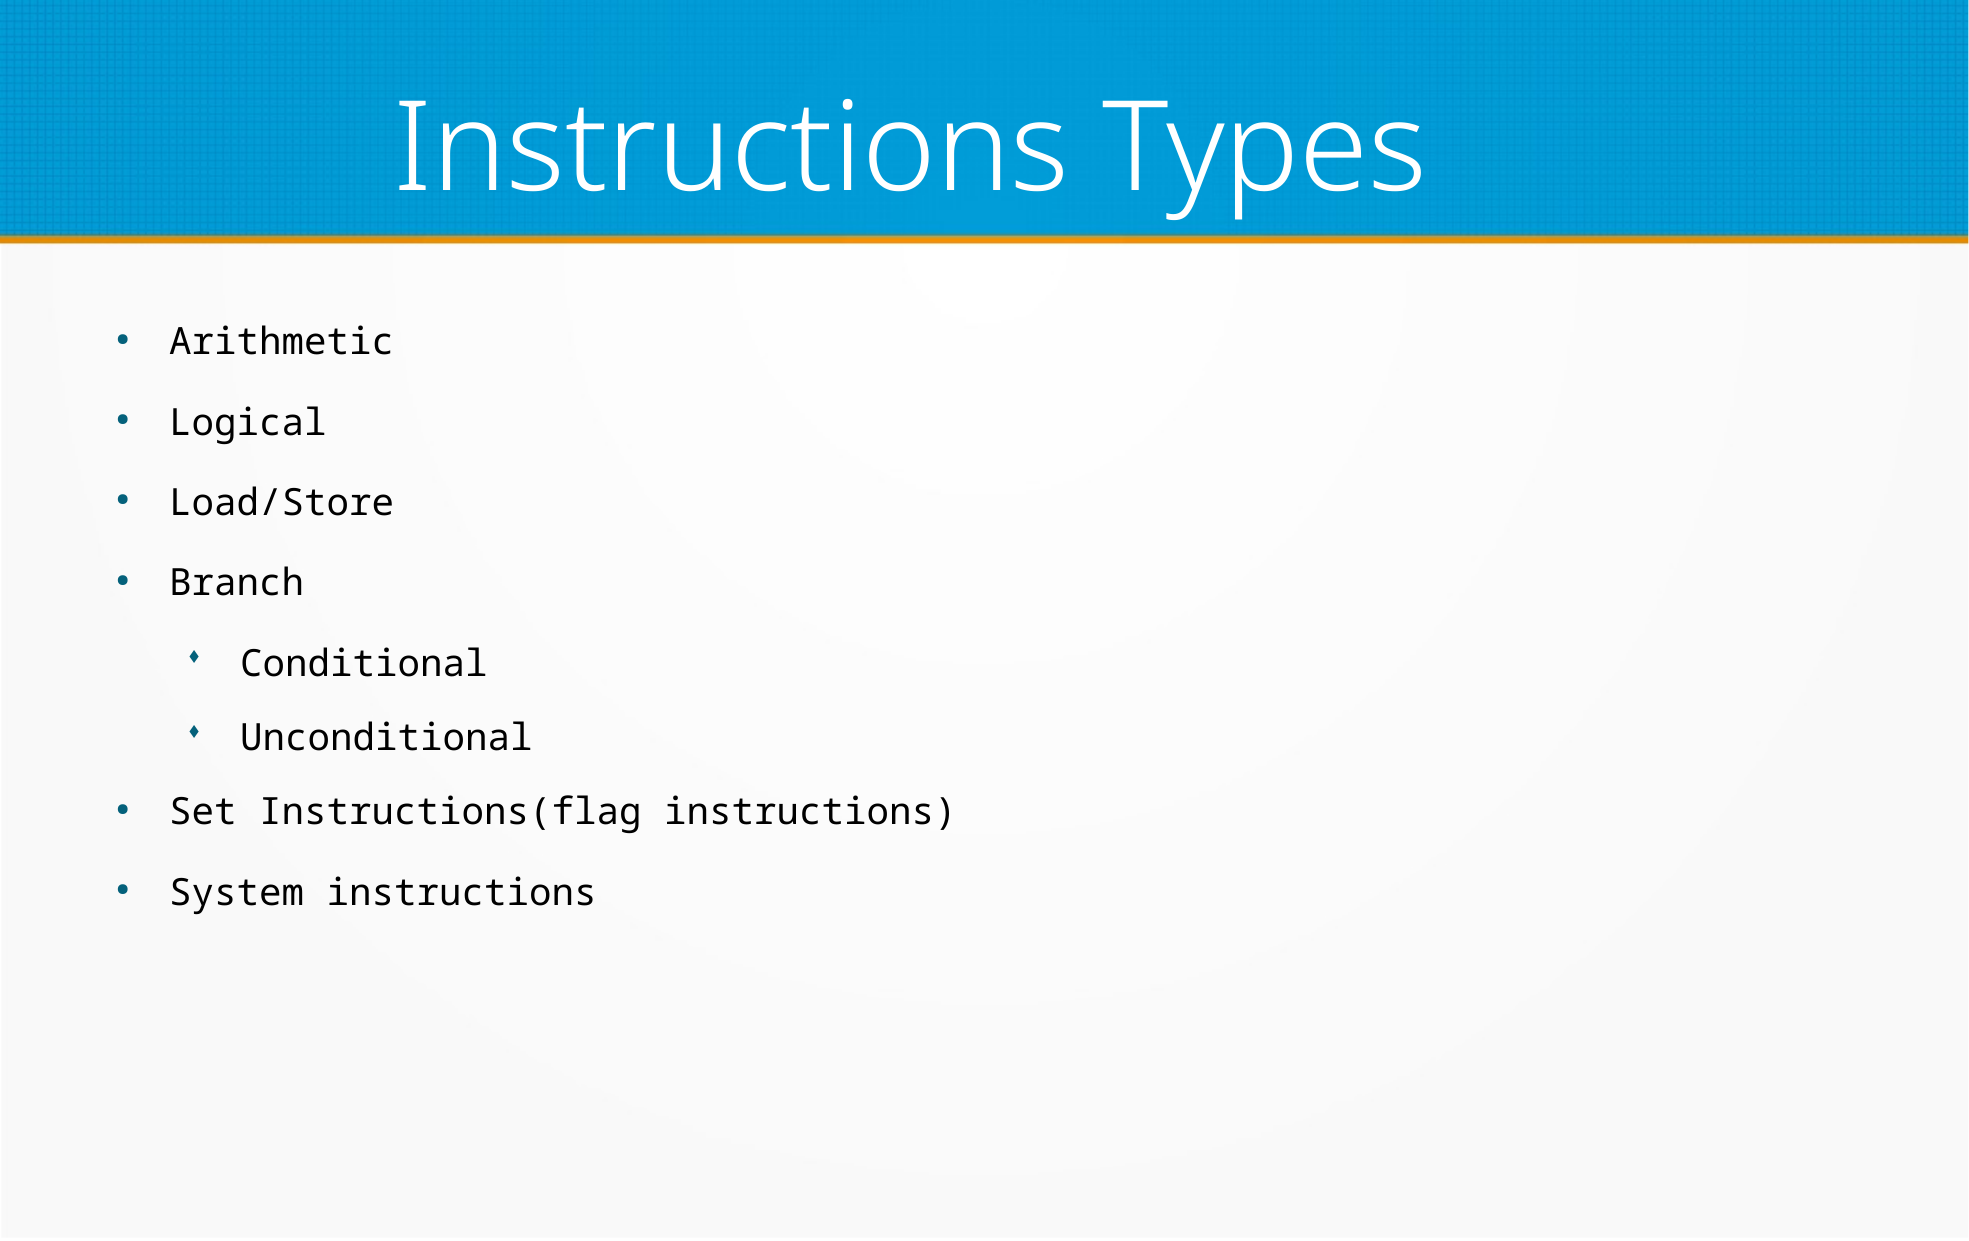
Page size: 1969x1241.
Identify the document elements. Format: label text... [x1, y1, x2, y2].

picture [0, 233, 1969, 1241]
list Arithmetic Logical Load/Store Branch Conditional Unconditional Set Instructions(flag instructions) System instructions [98, 315, 1861, 1081]
title Instructions Types [98, 19, 1870, 227]
